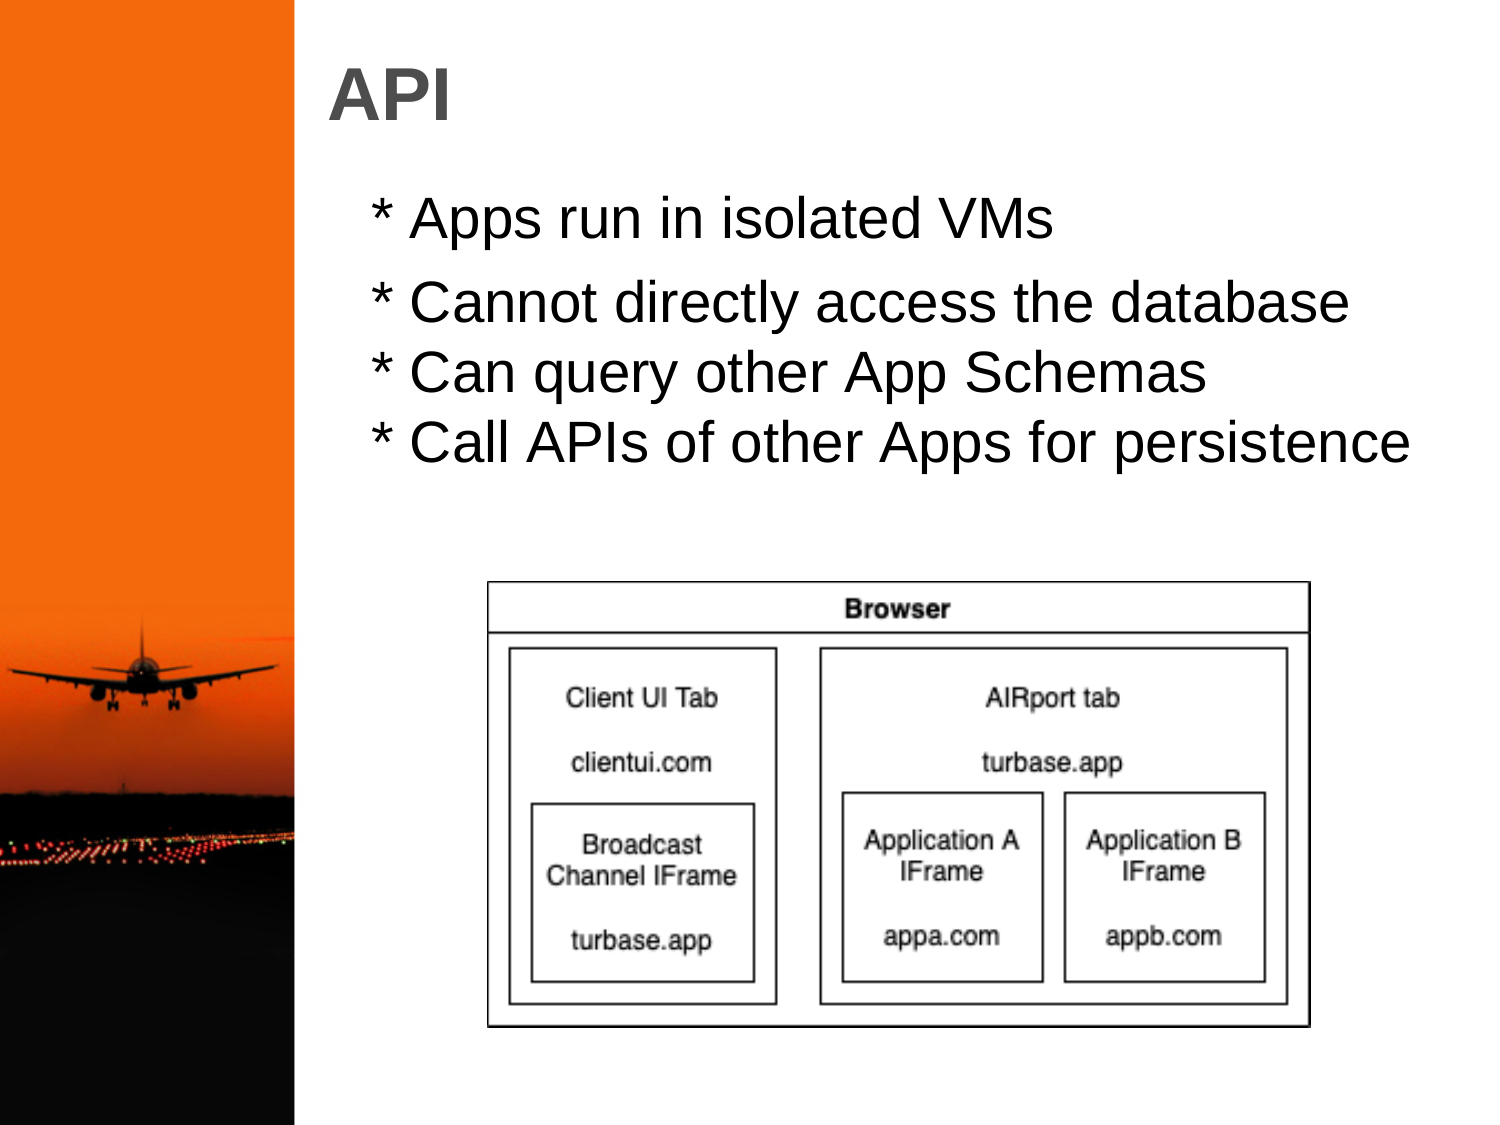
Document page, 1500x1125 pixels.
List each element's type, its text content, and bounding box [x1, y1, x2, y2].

title API [312, 30, 1483, 150]
list * Apps run in isolated VMs * Cannot directly access the database * Can query other App Schemas * Call APIs of other Apps for persistence [300, 172, 1468, 1094]
picture [0, 0, 1500, 1125]
